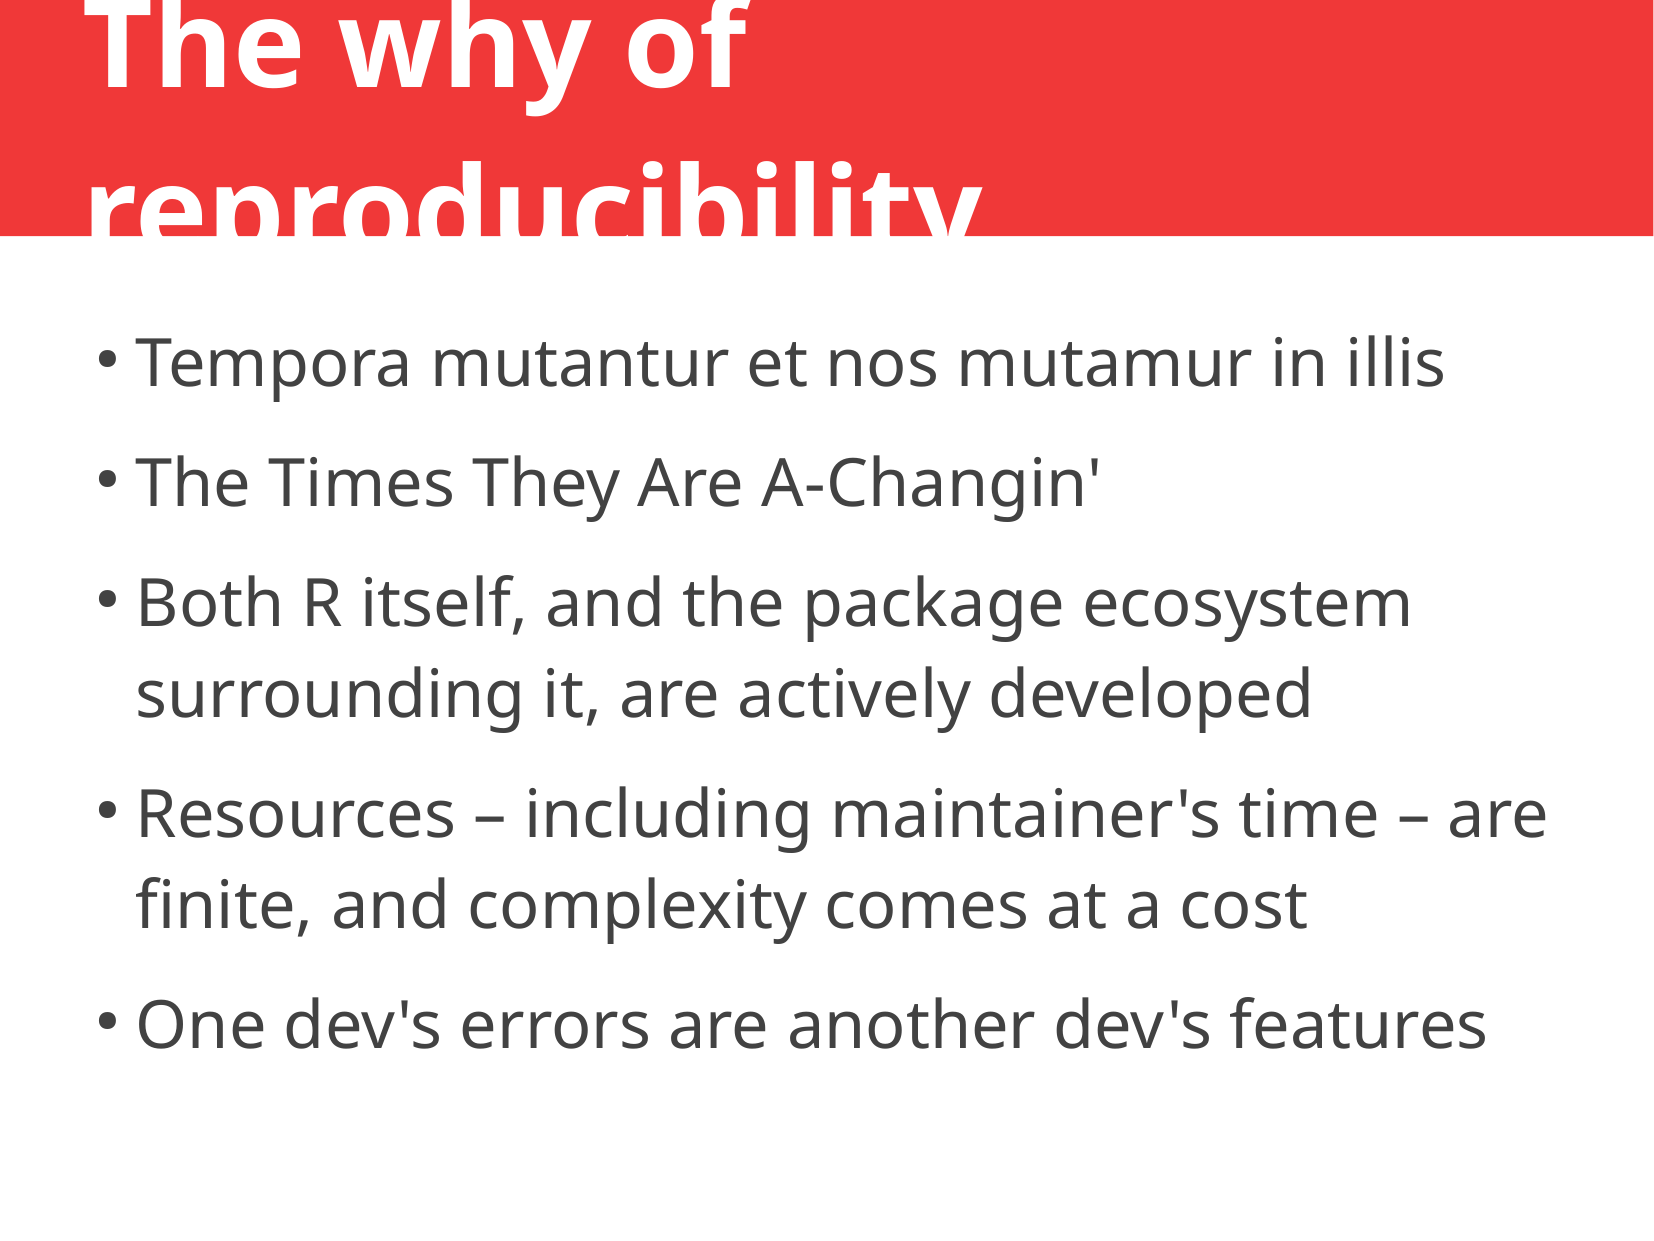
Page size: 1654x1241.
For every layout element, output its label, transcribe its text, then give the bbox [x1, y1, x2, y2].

list Tempora mutantur et nos mutamur in illis The Times They Are A-Changin' Both R itself, and the package ecosystem surrounding it, are actively developed Resources – including maintainer's time – are finite, and complexity comes at a cost One dev's errors are another dev's features [82, 314, 1563, 1080]
title The why of reproducibility [82, 19, 1571, 227]
